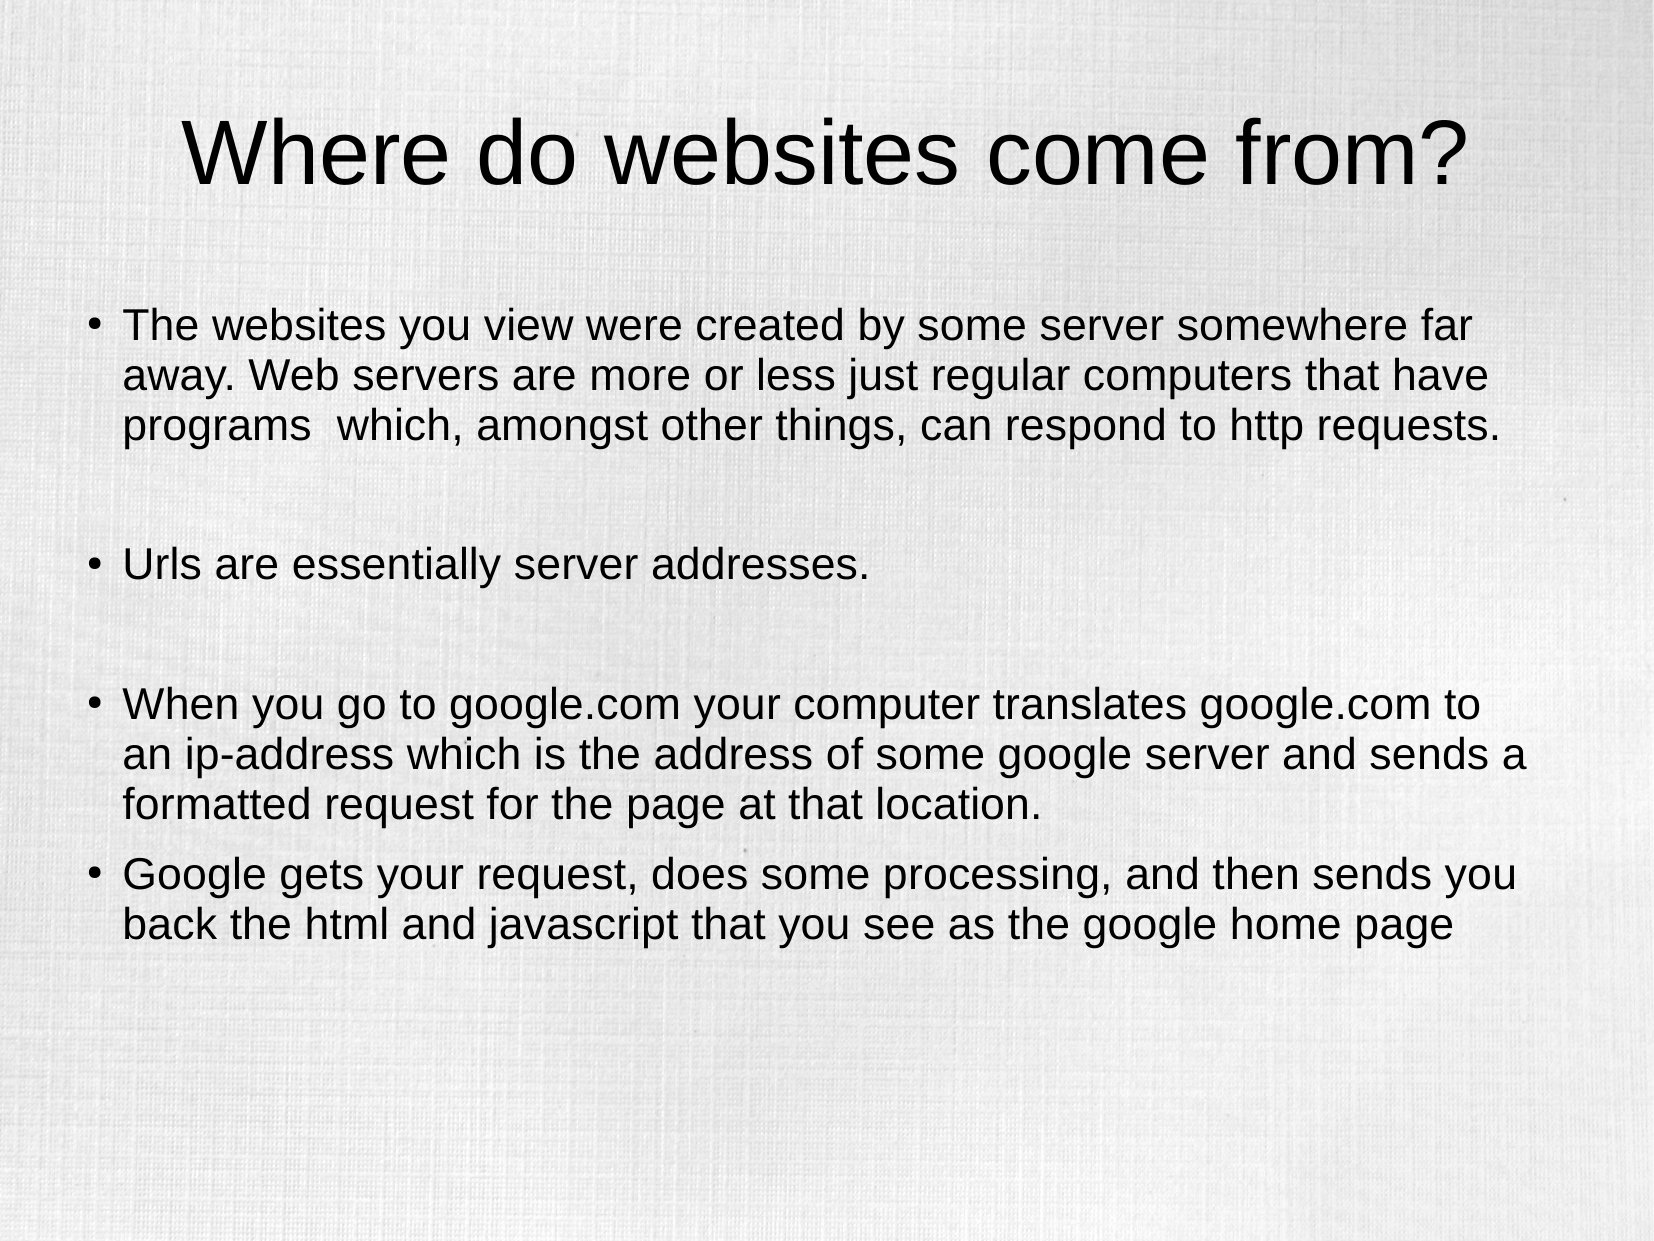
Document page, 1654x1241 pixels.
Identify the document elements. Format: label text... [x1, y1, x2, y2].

title Where do websites come from? [82, 49, 1571, 257]
list The websites you view were created by some server somewhere far away. Web servers are more or less just regular computers that have programs which, amongst other things, can respond to http requests. Urls are essentially server addresses. When you go to google.com your computer translates google.com to an ip-address which is the address of some google server and sends a formatted request for the page at that location. Google gets your request, does some processing, and then sends you back the html and javascript that you see as the google home page [74, 300, 1531, 1020]
picture [0, 0, 1654, 1241]
